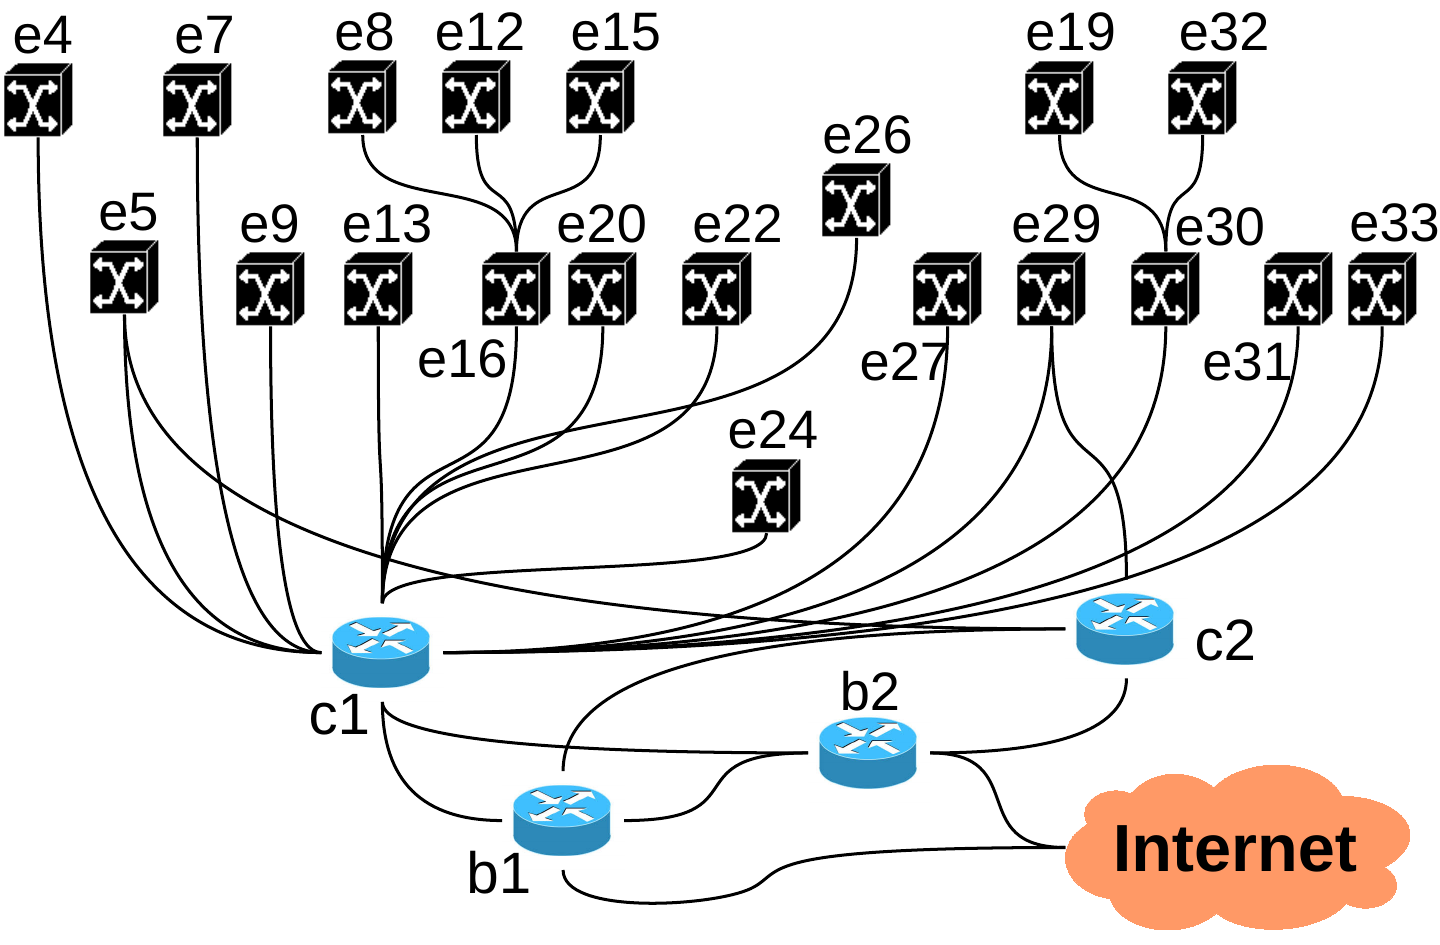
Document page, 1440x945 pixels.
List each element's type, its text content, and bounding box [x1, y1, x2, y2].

picture [89, 250, 160, 315]
picture [1167, 70, 1238, 136]
text_box e31 [1187, 323, 1339, 400]
text_box e22 [677, 185, 841, 262]
text_box e16 [402, 320, 544, 397]
text_box e9 [224, 185, 317, 262]
picture [1024, 70, 1095, 136]
picture [808, 703, 931, 803]
text_box e5 [83, 174, 176, 250]
picture [1263, 251, 1334, 323]
picture [321, 603, 444, 702]
text_box e4 [0, 0, 91, 73]
text_box b2 [825, 653, 944, 730]
picture [1016, 262, 1087, 327]
text_box e12 [420, 0, 550, 70]
picture [681, 262, 753, 327]
picture [441, 70, 512, 136]
picture [3, 73, 74, 138]
text_box Internet [1098, 803, 1373, 893]
picture [565, 70, 636, 136]
picture [162, 73, 233, 138]
picture [235, 262, 306, 327]
text_box e13 [327, 185, 471, 262]
picture [1065, 579, 1115, 593]
picture [567, 262, 638, 327]
picture [731, 469, 802, 534]
text_box e29 [996, 186, 1149, 262]
picture [481, 251, 552, 327]
text_box e33 [1334, 185, 1440, 261]
picture [1347, 261, 1418, 327]
text_box e15 [555, 0, 738, 70]
text_box e30 [1159, 189, 1300, 265]
text_box e32 [1164, 0, 1306, 70]
text_box e27 [844, 323, 1021, 400]
picture [1065, 579, 1188, 679]
text_box c1 [293, 674, 412, 755]
text_box b1 [451, 833, 571, 914]
picture [502, 771, 625, 871]
picture [1130, 251, 1201, 327]
text_box e7 [159, 0, 252, 73]
text_box e19 [1010, 0, 1141, 70]
text_box e26 [807, 97, 976, 173]
text_box c2 [1179, 600, 1299, 680]
text_box e20 [541, 185, 677, 262]
picture [912, 251, 983, 323]
text_box e24 [713, 392, 871, 469]
text_box [1065, 765, 1410, 930]
picture [821, 173, 892, 238]
picture [343, 262, 414, 327]
picture [327, 70, 398, 136]
text_box e8 [319, 0, 412, 70]
